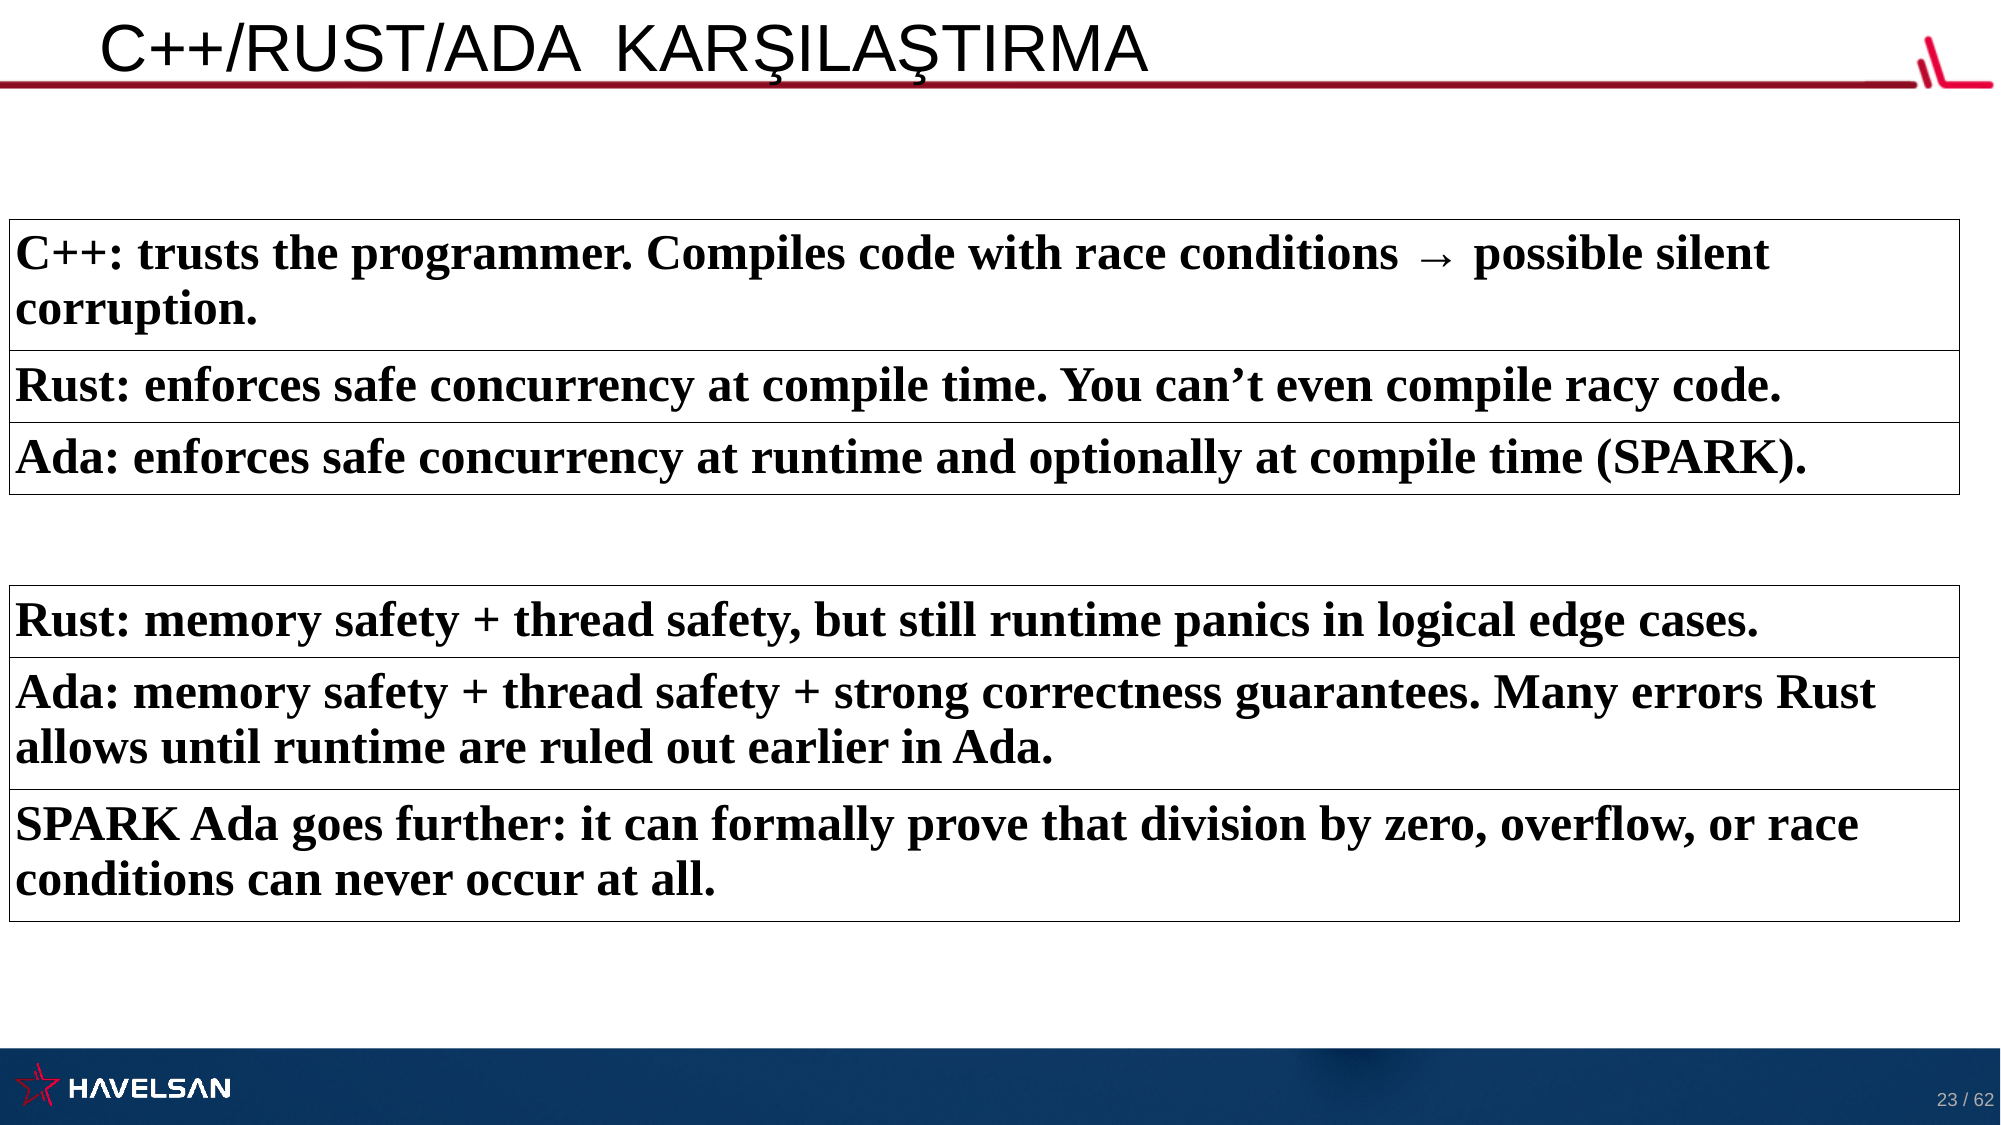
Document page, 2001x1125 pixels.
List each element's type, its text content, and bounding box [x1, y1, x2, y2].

table_header C++: trusts the programmer. Compiles code with race conditions → possible silent corruption. [10, 220, 1959, 350]
table_header Rust: memory safety + thread safety, but still runtime panics in logical edge cases. [10, 586, 1959, 657]
picture [0, 0, 2001, 1125]
table_cell Rust: enforces safe concurrency at compile time. You can’t even compile racy code. [10, 351, 1959, 422]
table_cell Ada: memory safety + thread safety + strong correctness guarantees. Many errors Rust allows until runtime are ruled out earlier in Ada. [10, 658, 1959, 789]
table_cell SPARK Ada goes further: it can formally prove that division by zero, overflow, or race conditions can never occur at all. [10, 790, 1959, 921]
title C++/RUST/ADA KARŞILAŞTIRMA [99, 44, 1686, 55]
table_cell Ada: enforces safe concurrency at runtime and optionally at compile time (SPARK). [10, 423, 1959, 494]
